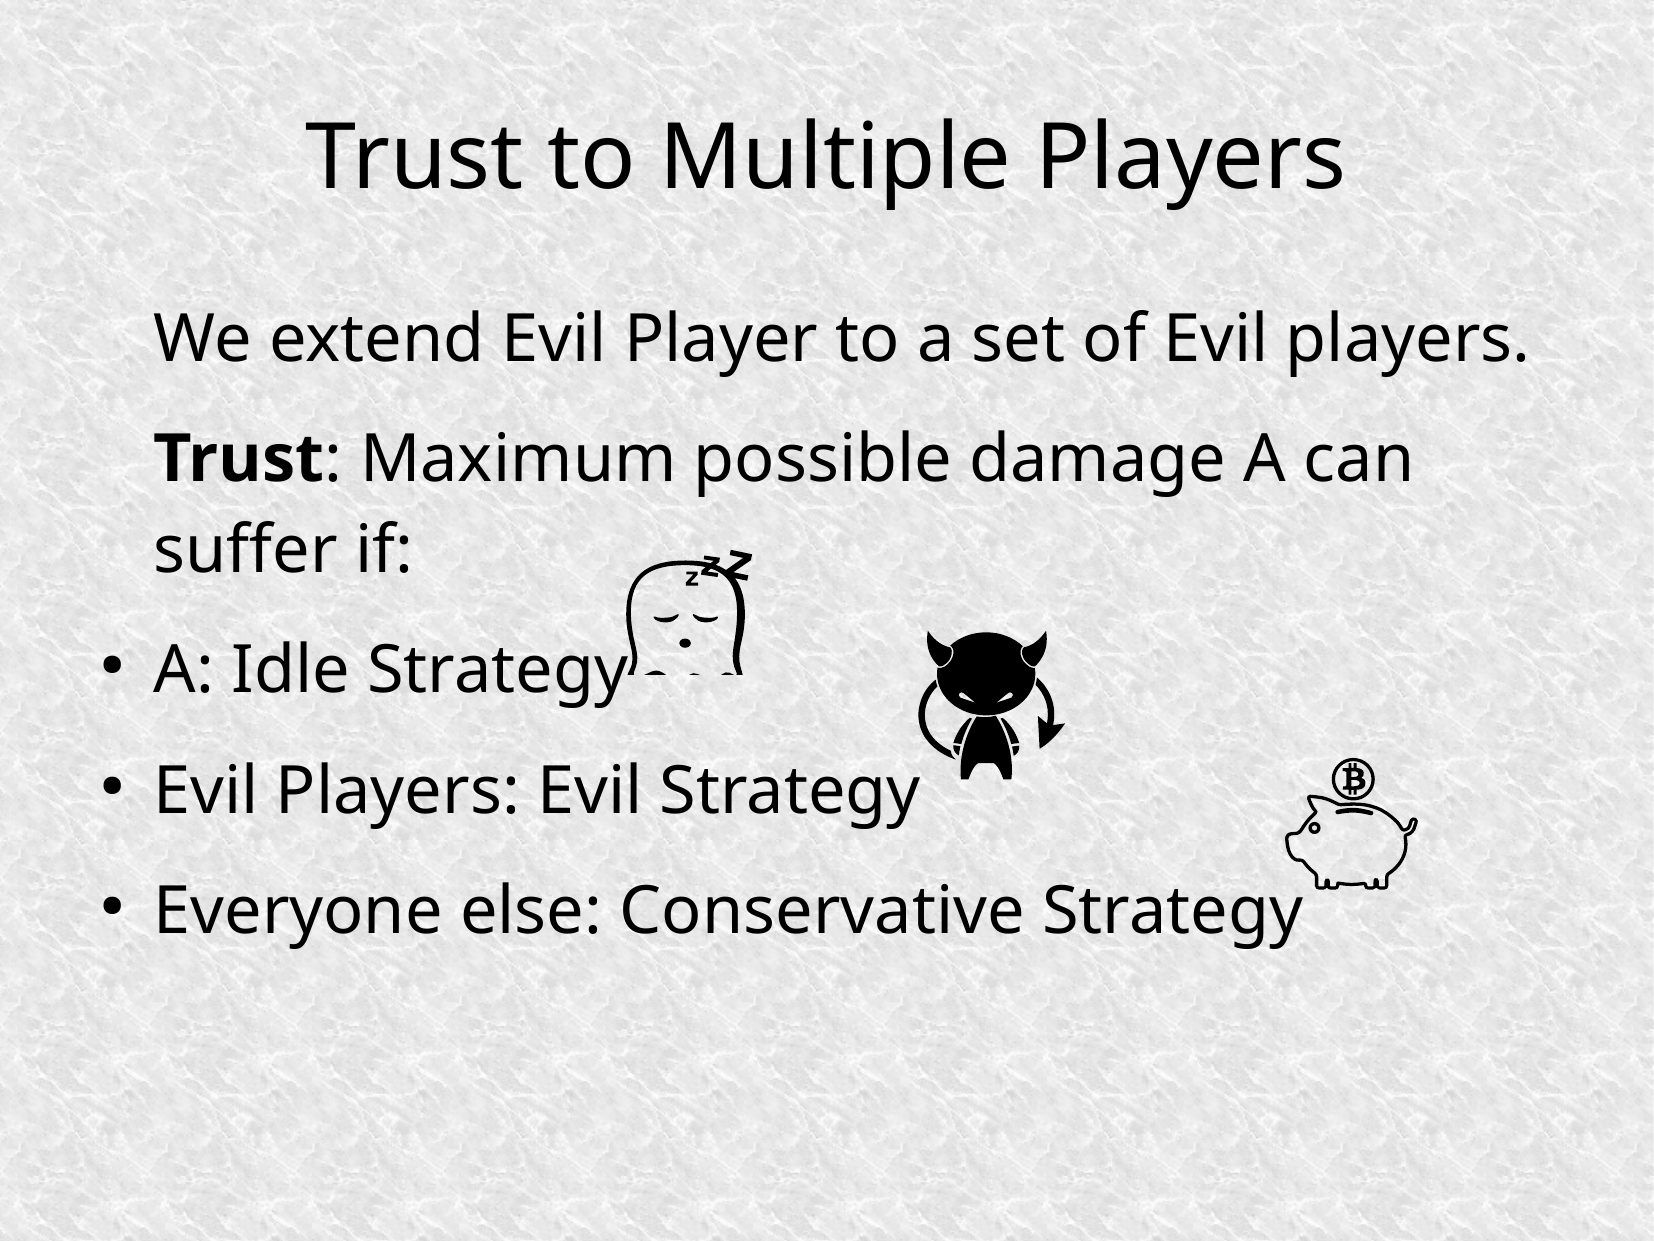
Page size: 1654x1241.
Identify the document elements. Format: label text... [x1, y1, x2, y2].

list We extend Evil Player to a set of Evil players. Trust: Maximum possible damage A can suffer if: A: Idle Strategy Evil Players: Evil Strategy Everyone else: Conservative Strategy [82, 290, 1571, 1010]
title Trust to Multiple Players [82, 49, 1571, 257]
picture [0, 0, 1654, 1241]
